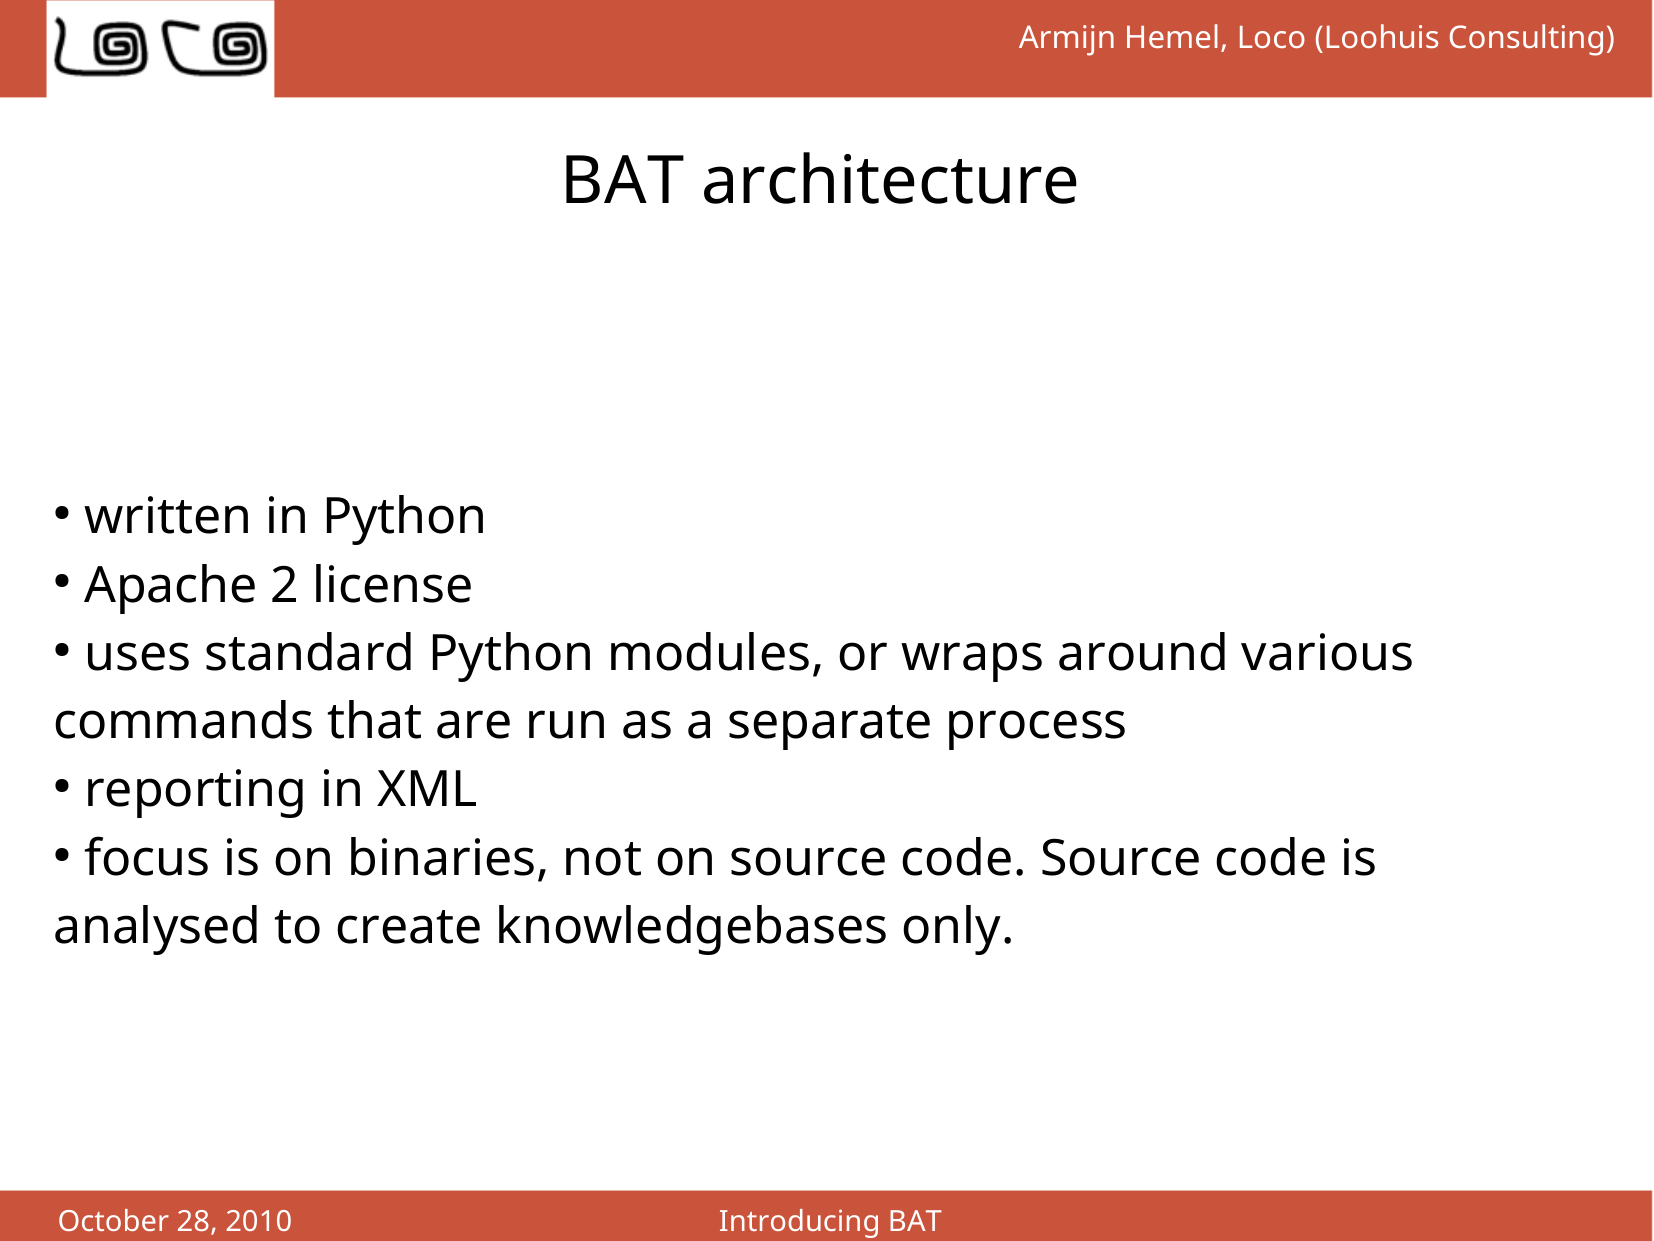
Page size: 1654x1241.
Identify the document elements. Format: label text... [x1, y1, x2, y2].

subtitle written in Python Apache 2 license uses standard Python modules, or wraps around various commands that are run as a separate process reporting in XML focus is on binaries, not on source code. Source code is analysed to create knowledgebases only. [53, 265, 1595, 1173]
picture [0, 0, 1654, 1241]
title BAT architecture [47, 125, 1595, 229]
